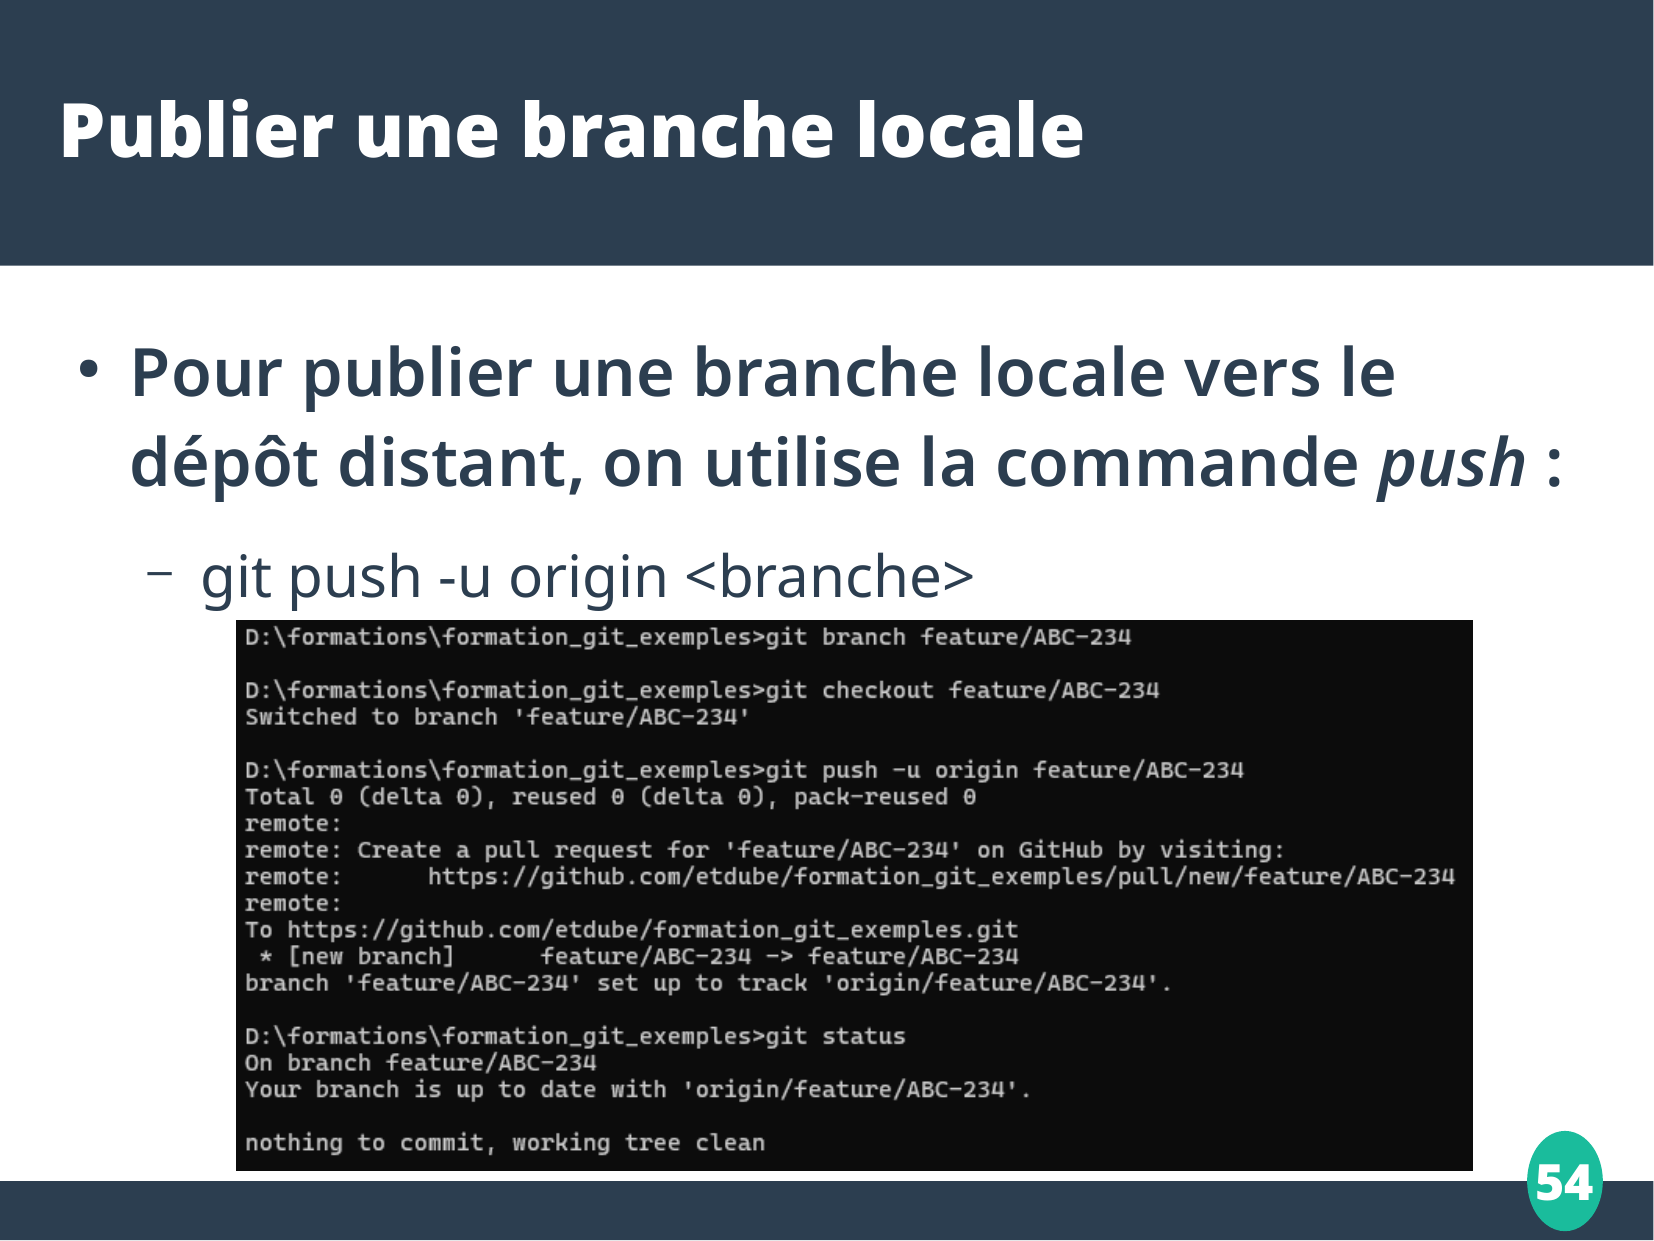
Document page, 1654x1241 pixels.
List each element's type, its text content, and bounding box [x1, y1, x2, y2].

title Publier une branche locale [59, 49, 1595, 207]
picture [236, 620, 1473, 1171]
list Pour publier une branche locale vers le dépôt distant, on utilise la commande push : git push -u origin <branche> [59, 324, 1595, 621]
